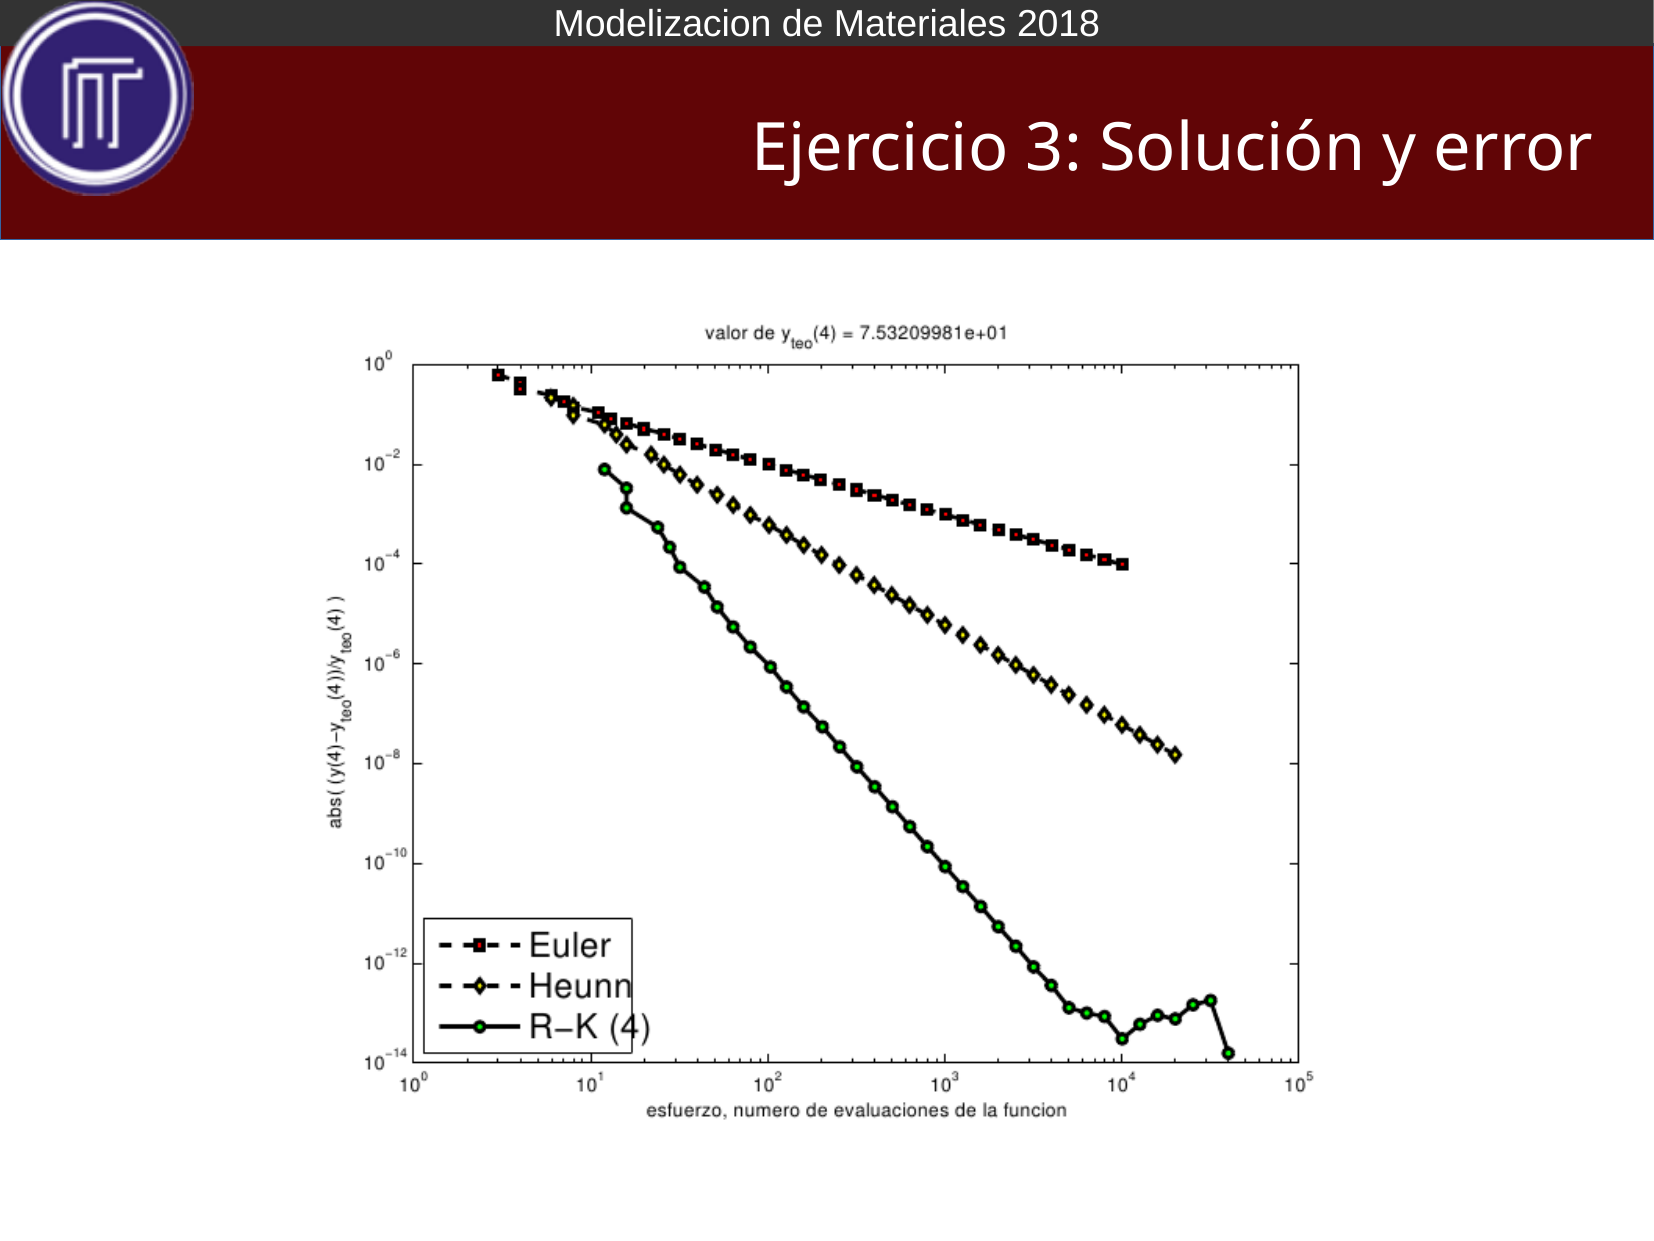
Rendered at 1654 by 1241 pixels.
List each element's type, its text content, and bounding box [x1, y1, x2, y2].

title Ejercicio 3: Solución y error [41, 70, 1654, 218]
picture [0, 0, 194, 196]
picture [303, 283, 1337, 1148]
